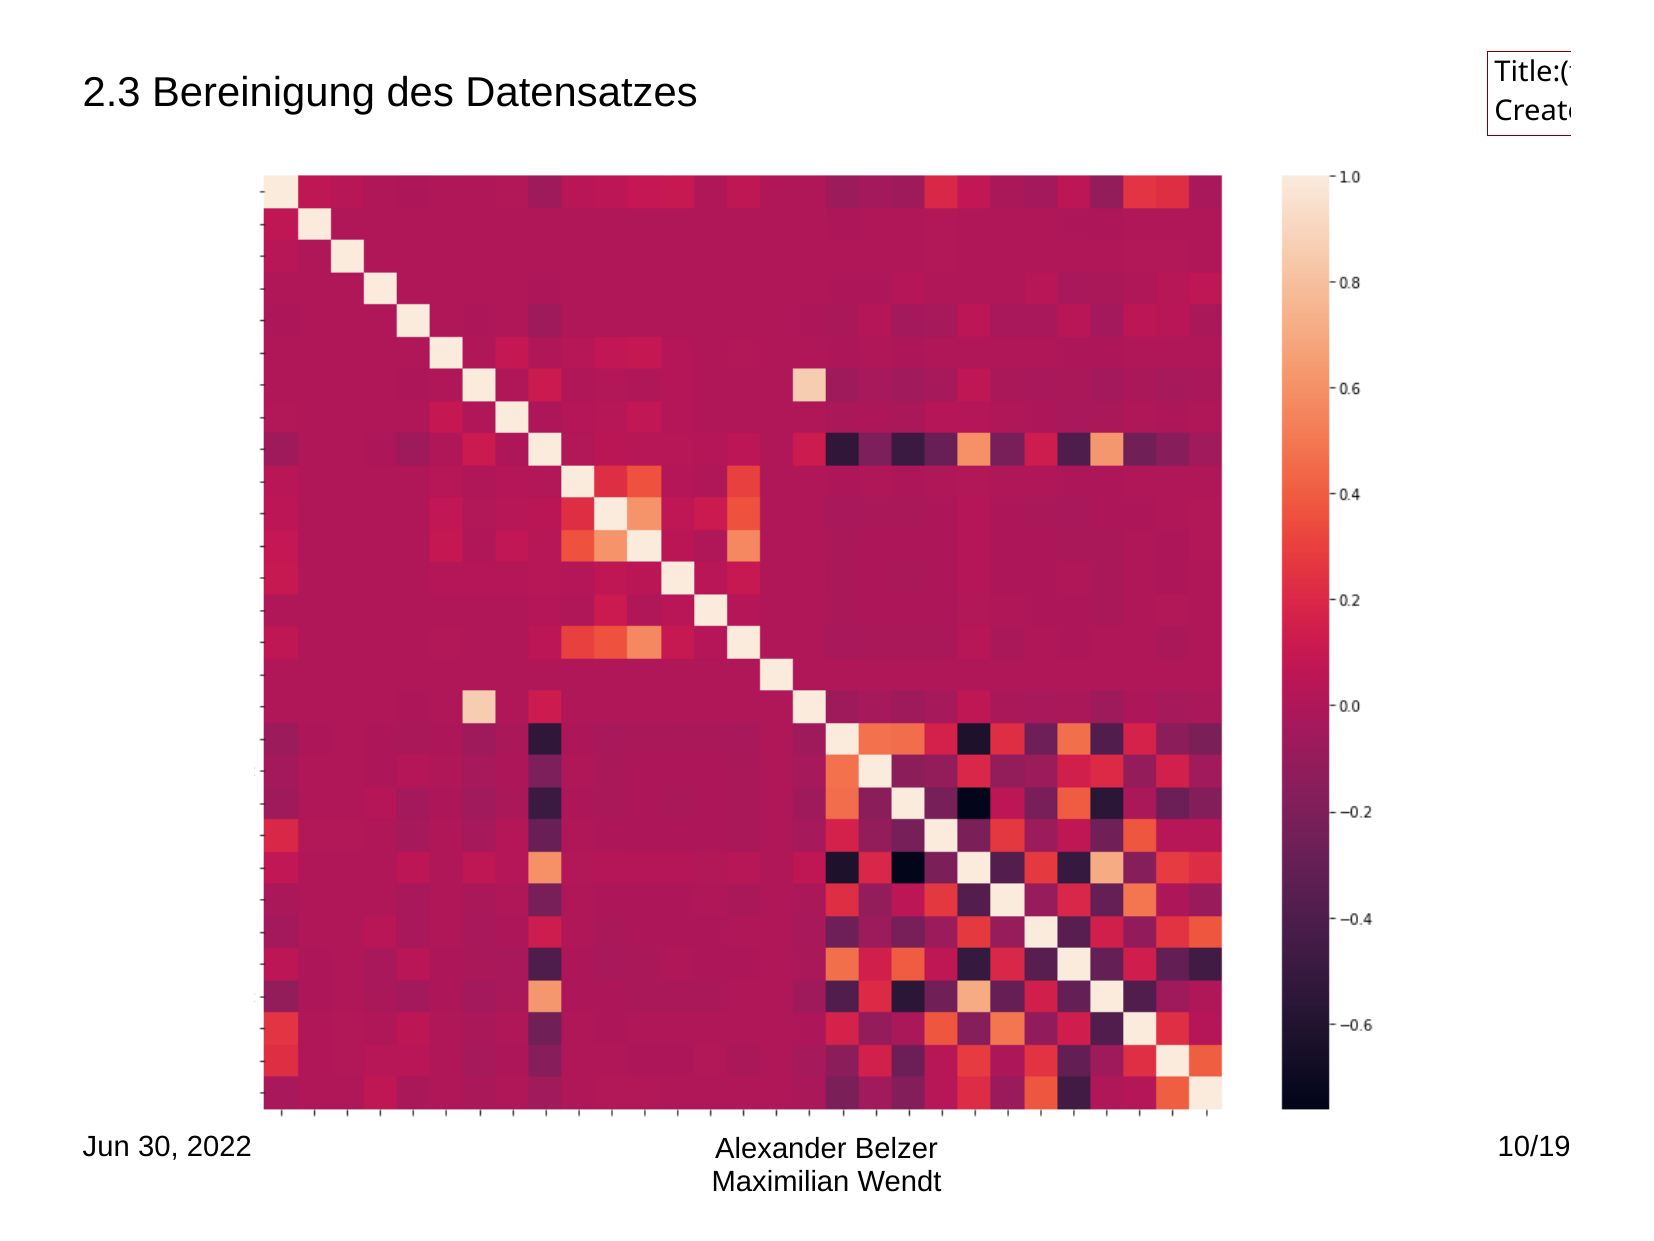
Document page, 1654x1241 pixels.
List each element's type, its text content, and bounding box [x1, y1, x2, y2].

title 2.3 Bereinigung des Datensatzes [82, 34, 1571, 151]
picture [254, 167, 1388, 1121]
